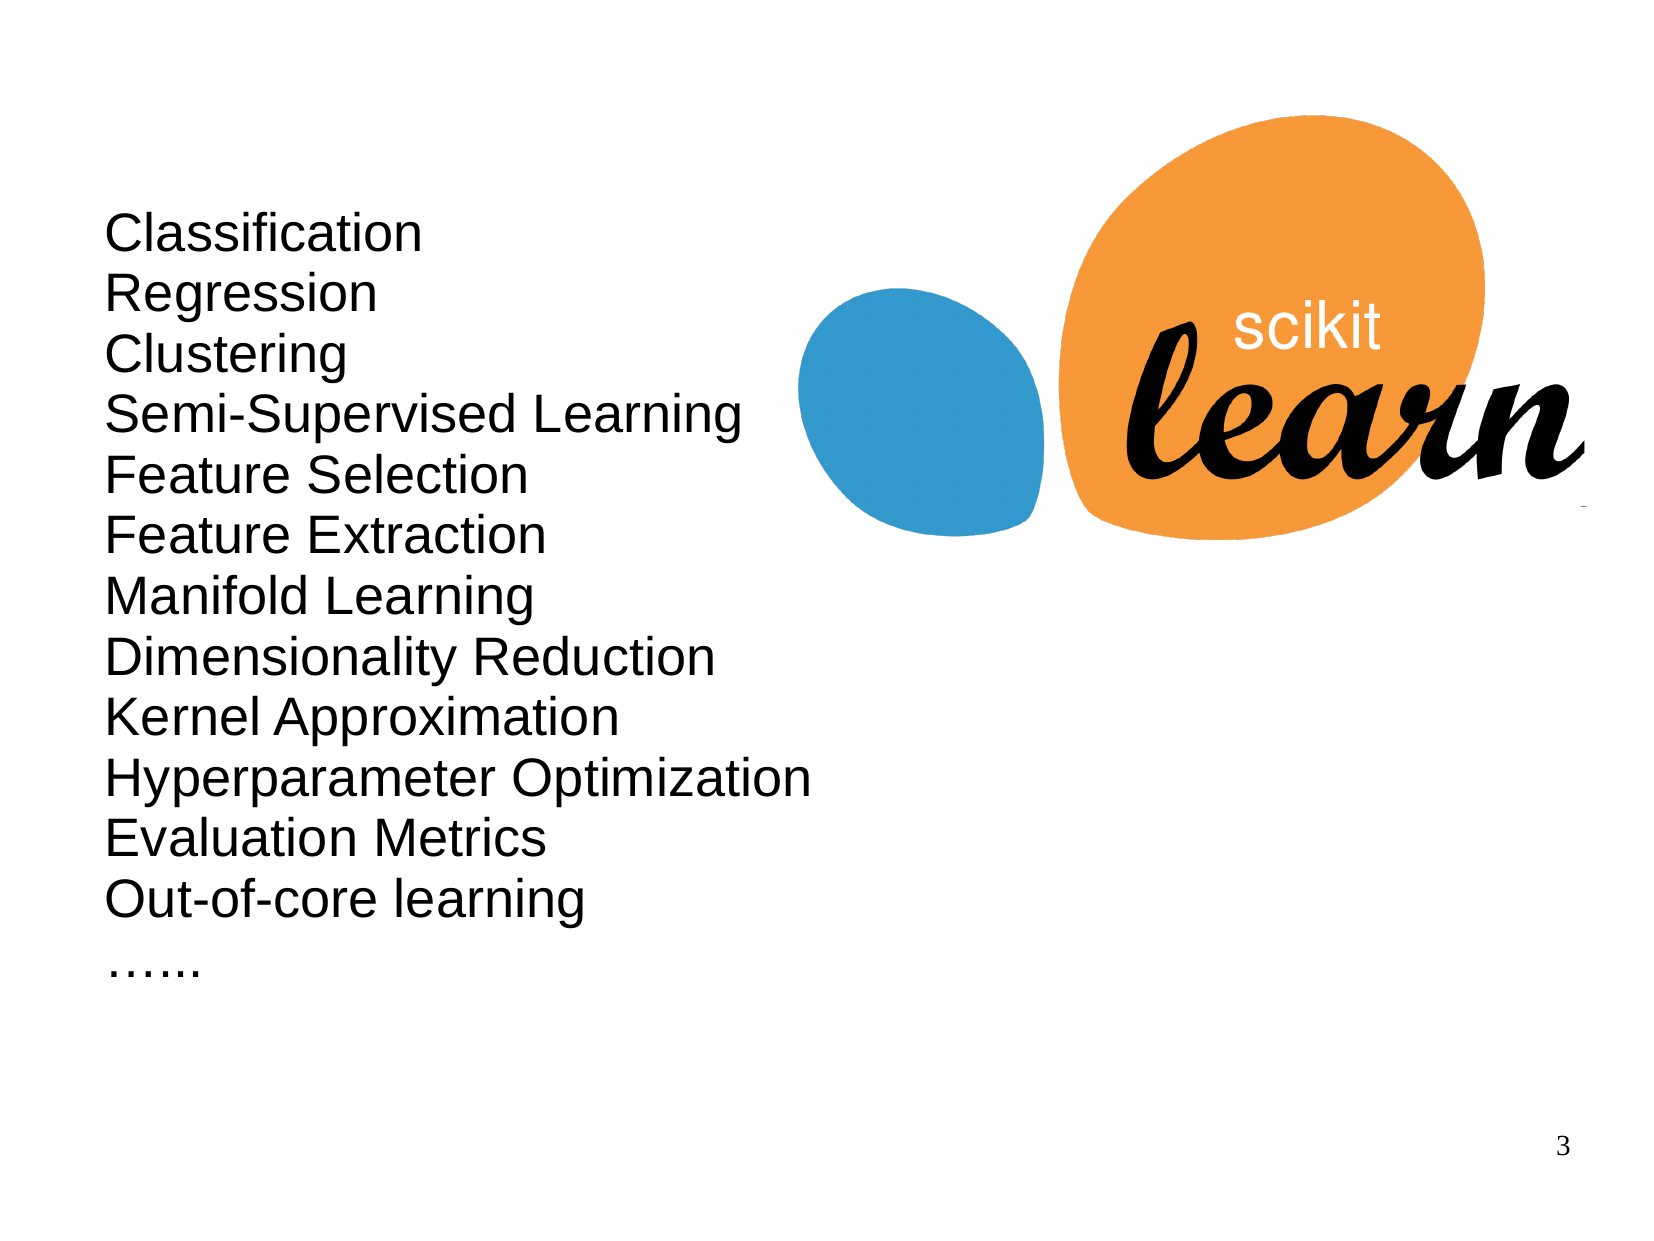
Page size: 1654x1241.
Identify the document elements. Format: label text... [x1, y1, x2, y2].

picture [780, 14, 1602, 566]
text_box Classification Regression Clustering Semi-Supervised Learning Feature Selection Feature Extraction Manifold Learning Dimensionality Reduction Kernel Approximation Hyperparameter Optimization Evaluation Metrics Out-of-core learning …... [90, 195, 1021, 1021]
